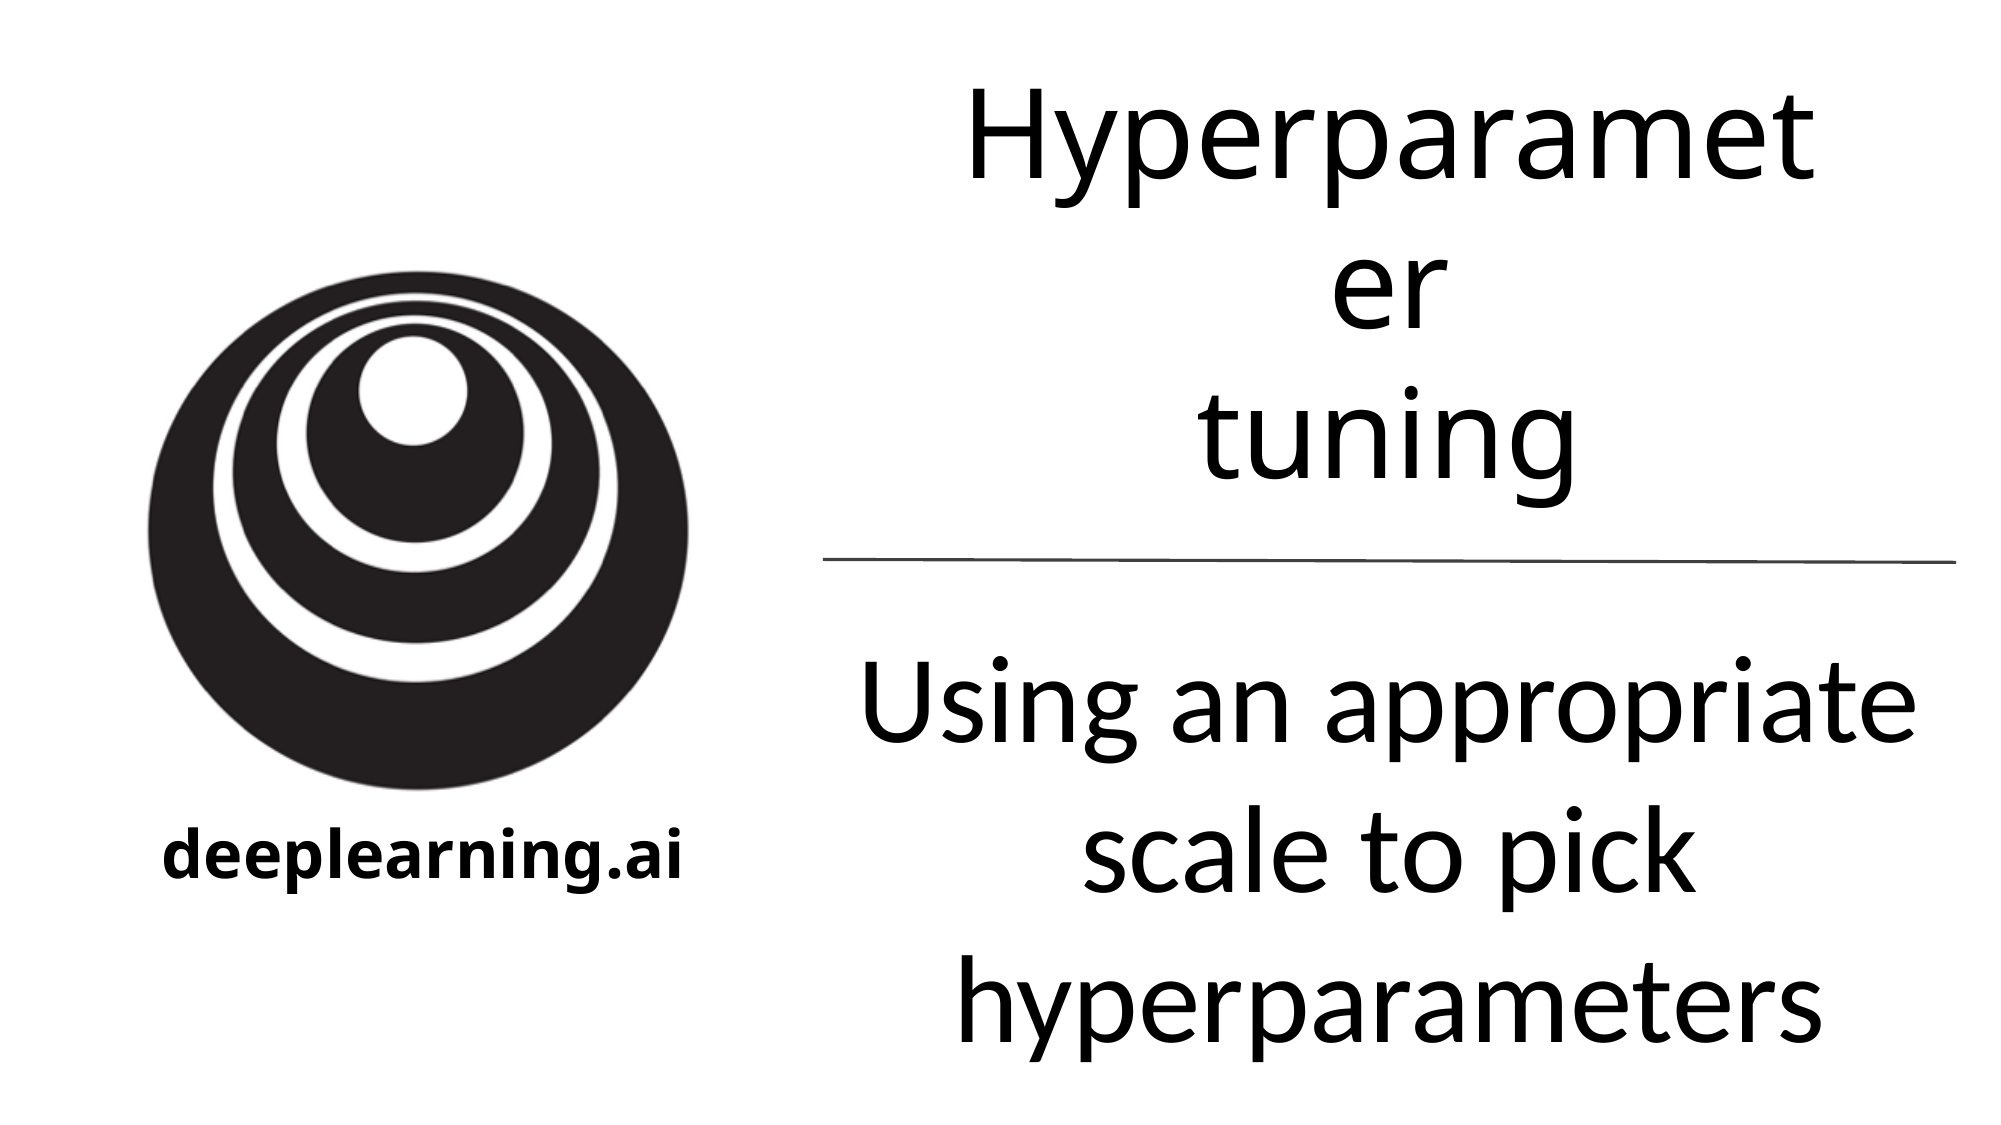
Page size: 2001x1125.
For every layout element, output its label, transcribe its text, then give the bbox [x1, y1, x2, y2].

title Hyperparameter tuning [929, 194, 1850, 512]
text_box Using an appropriate scale to pick hyperparameters [765, 609, 2000, 1075]
text_box deeplearning.ai [56, 768, 790, 901]
picture [108, 234, 739, 768]
